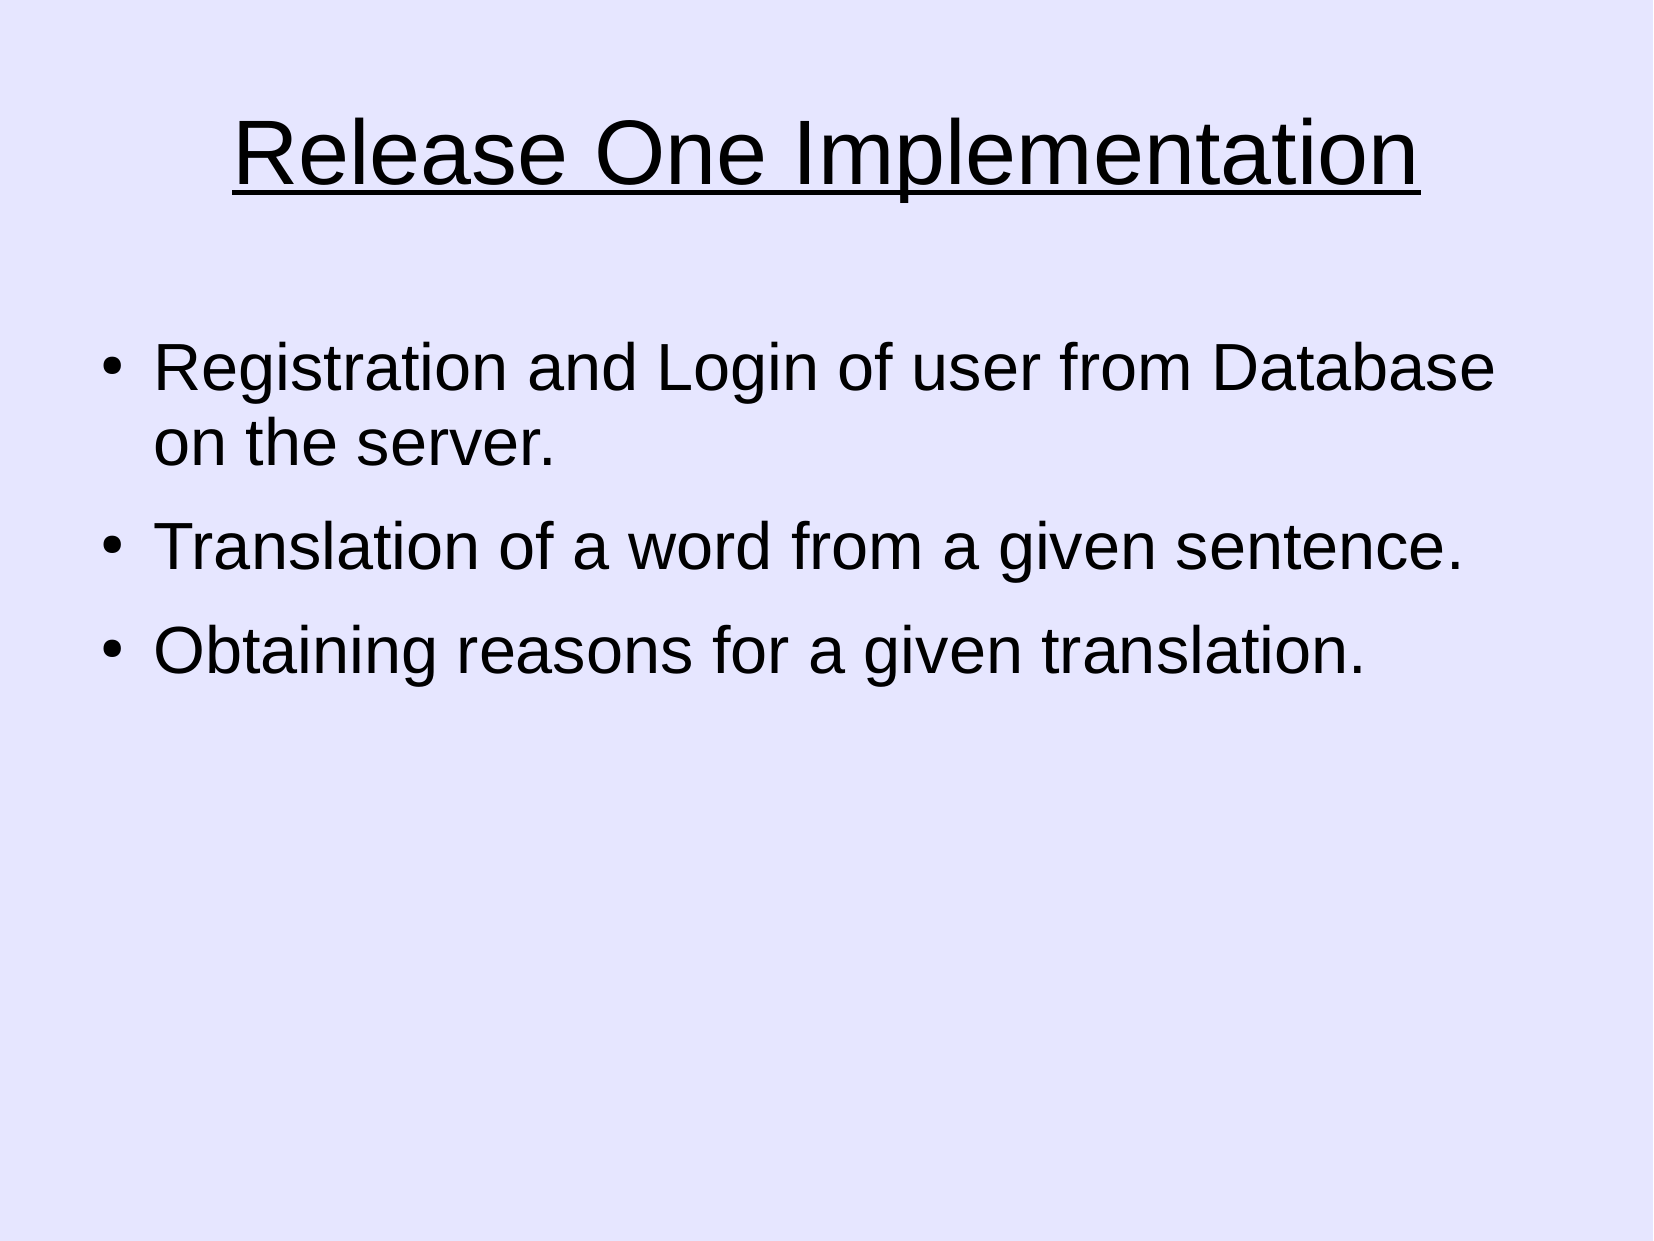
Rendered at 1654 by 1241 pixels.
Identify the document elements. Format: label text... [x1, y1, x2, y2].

title Release One Implementation [82, 49, 1571, 257]
list Registration and Login of user from Database on the server. Translation of a word from a given sentence. Obtaining reasons for a given translation. [82, 330, 1538, 1006]
